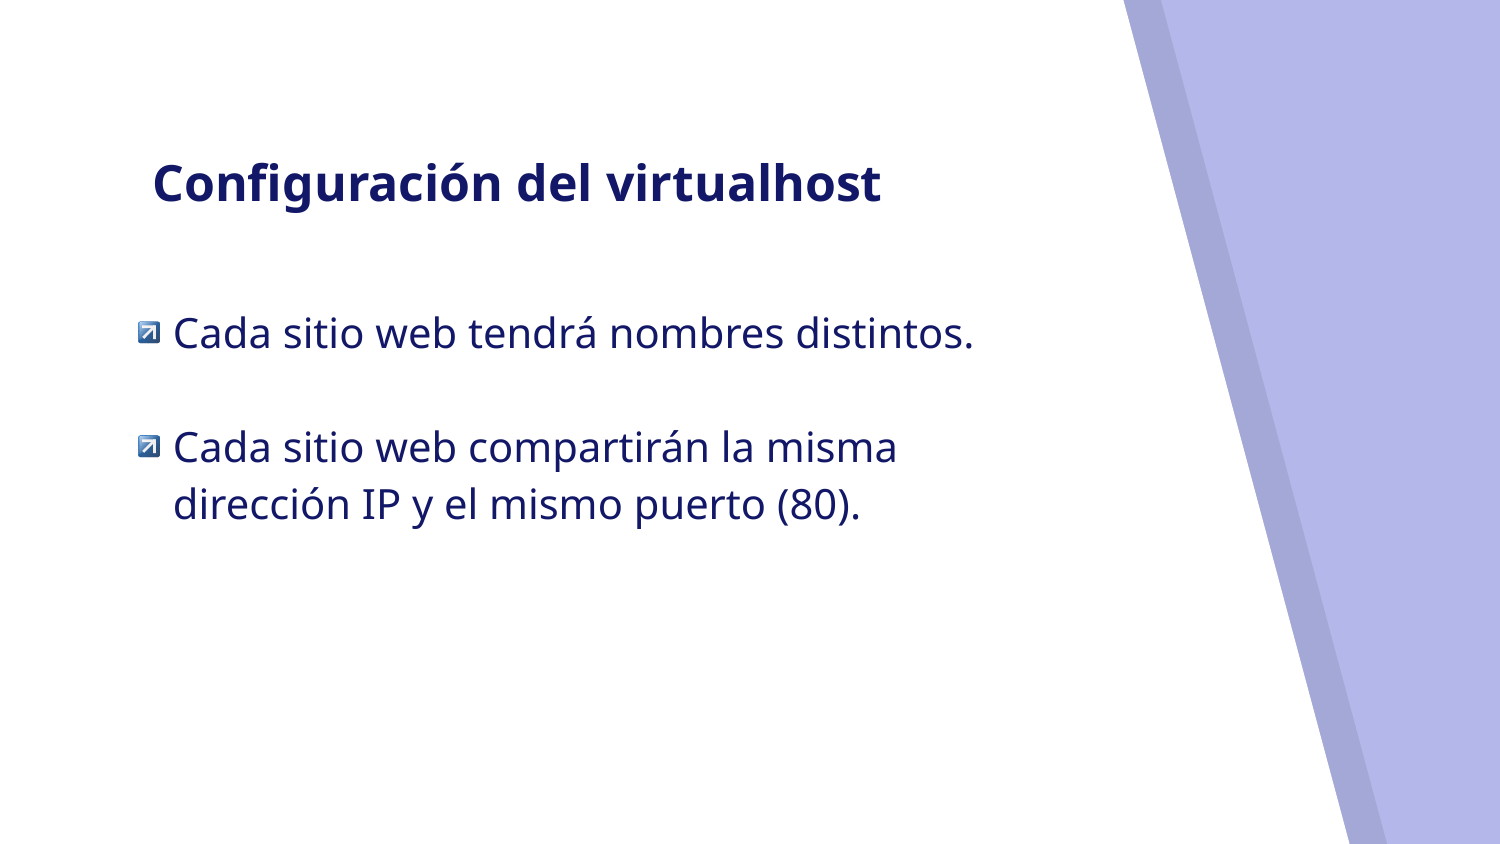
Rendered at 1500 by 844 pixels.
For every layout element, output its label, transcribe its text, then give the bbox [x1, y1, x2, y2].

title Configuración del virtualhost [137, 146, 1011, 227]
list Cada sitio web tendrá nombres distintos. Cada sitio web compartirán la misma dirección IP y el mismo puerto (80). [137, 246, 1011, 781]
